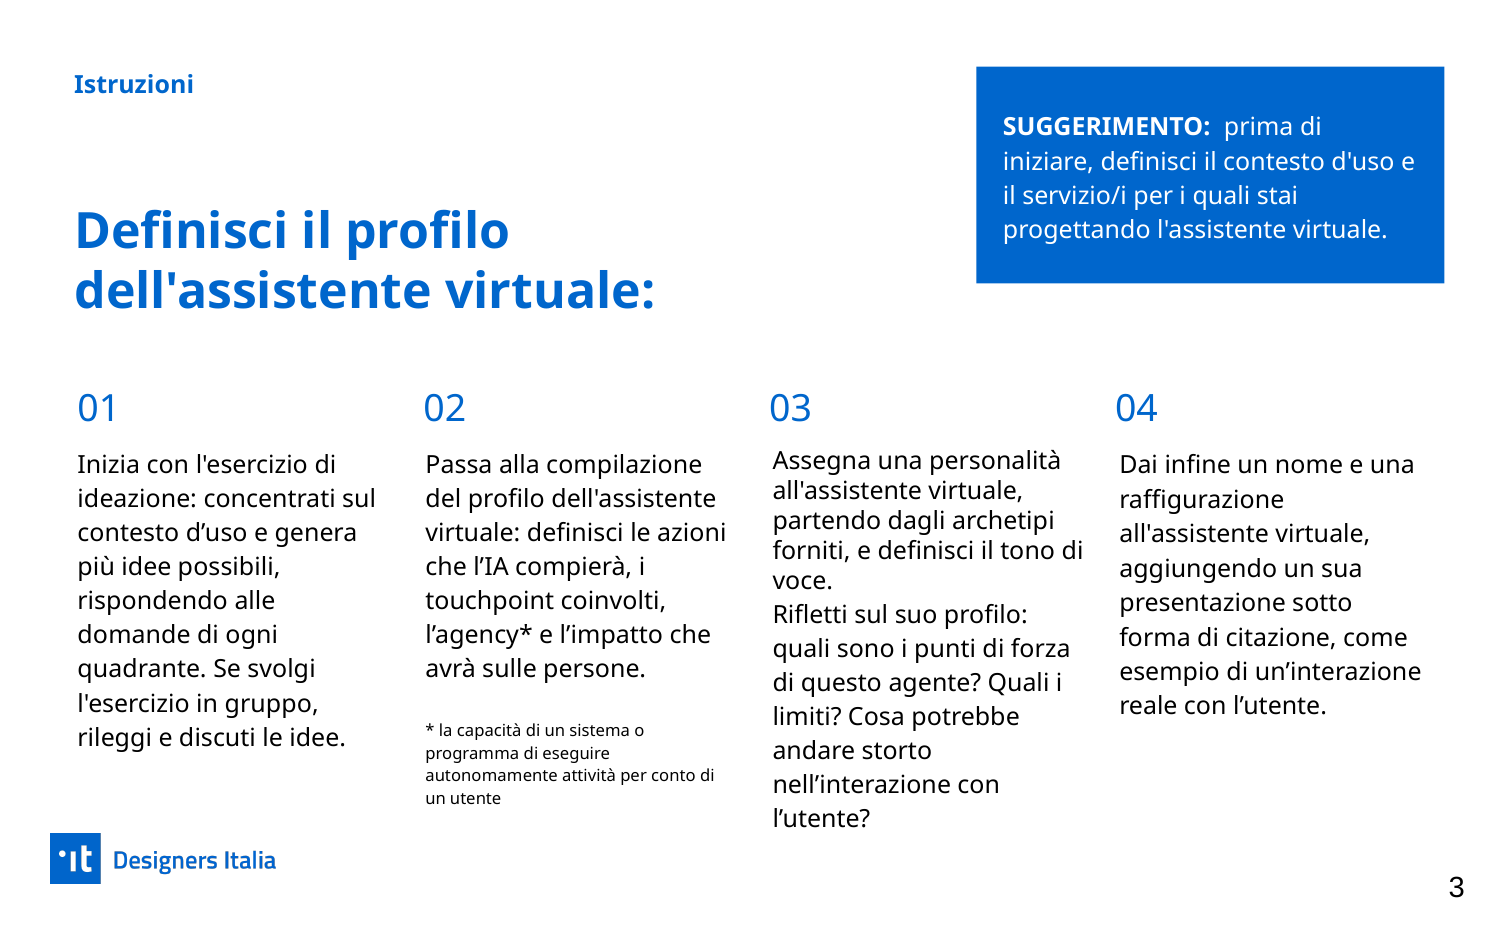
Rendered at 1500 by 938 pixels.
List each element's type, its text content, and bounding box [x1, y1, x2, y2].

text_box Inizia con l'esercizio di ideazione: concentrati sul contesto d’uso e genera più idee possibili, rispondendo alle domande di ogni quadrante. Se svolgi l'esercizio in gruppo, rileggi e discuti le idee. [62, 429, 410, 752]
text_box Definisci il profilo dell'assistente virtuale: [59, 203, 864, 315]
text_box Dai infine un nome e una raffigurazione all'assistente virtuale, aggiungendo un sua presentazione sotto forma di citazione, come esempio di un’interazione reale con l’utente. [1104, 429, 1445, 773]
slide_number <numero> [1389, 849, 1480, 922]
text_box SUGGERIMENTO: prima di iniziare, definisci il contesto d'uso e il servizio/i per i quali stai progettando l'assistente virtuale. [976, 66, 1445, 284]
text_box Istruzioni [59, 58, 696, 110]
picture [50, 833, 289, 884]
text_box Assegna una personalità all'assistente virtuale, partendo dagli archetipi forniti, e definisci il tono di voce. Rifletti sul suo profilo: quali sono i punti di forza di questo agente? Quali i limiti? Cosa potrebbe andare storto nell’interazione con l’utente? [757, 429, 1103, 741]
text_box 04 [1099, 383, 1184, 430]
text_box Passa alla compilazione del profilo dell'assistente virtuale: definisci le azioni che l’IA compierà, i touchpoint coinvolti, l’agency* e l’impatto che avrà sulle persone. * la capacità di un sistema o programma di eseguire autonomamente attività per conto di un utente [410, 429, 751, 773]
text_box 03 [754, 383, 838, 430]
text_box 02 [408, 383, 492, 430]
text_box 01 [62, 383, 146, 430]
